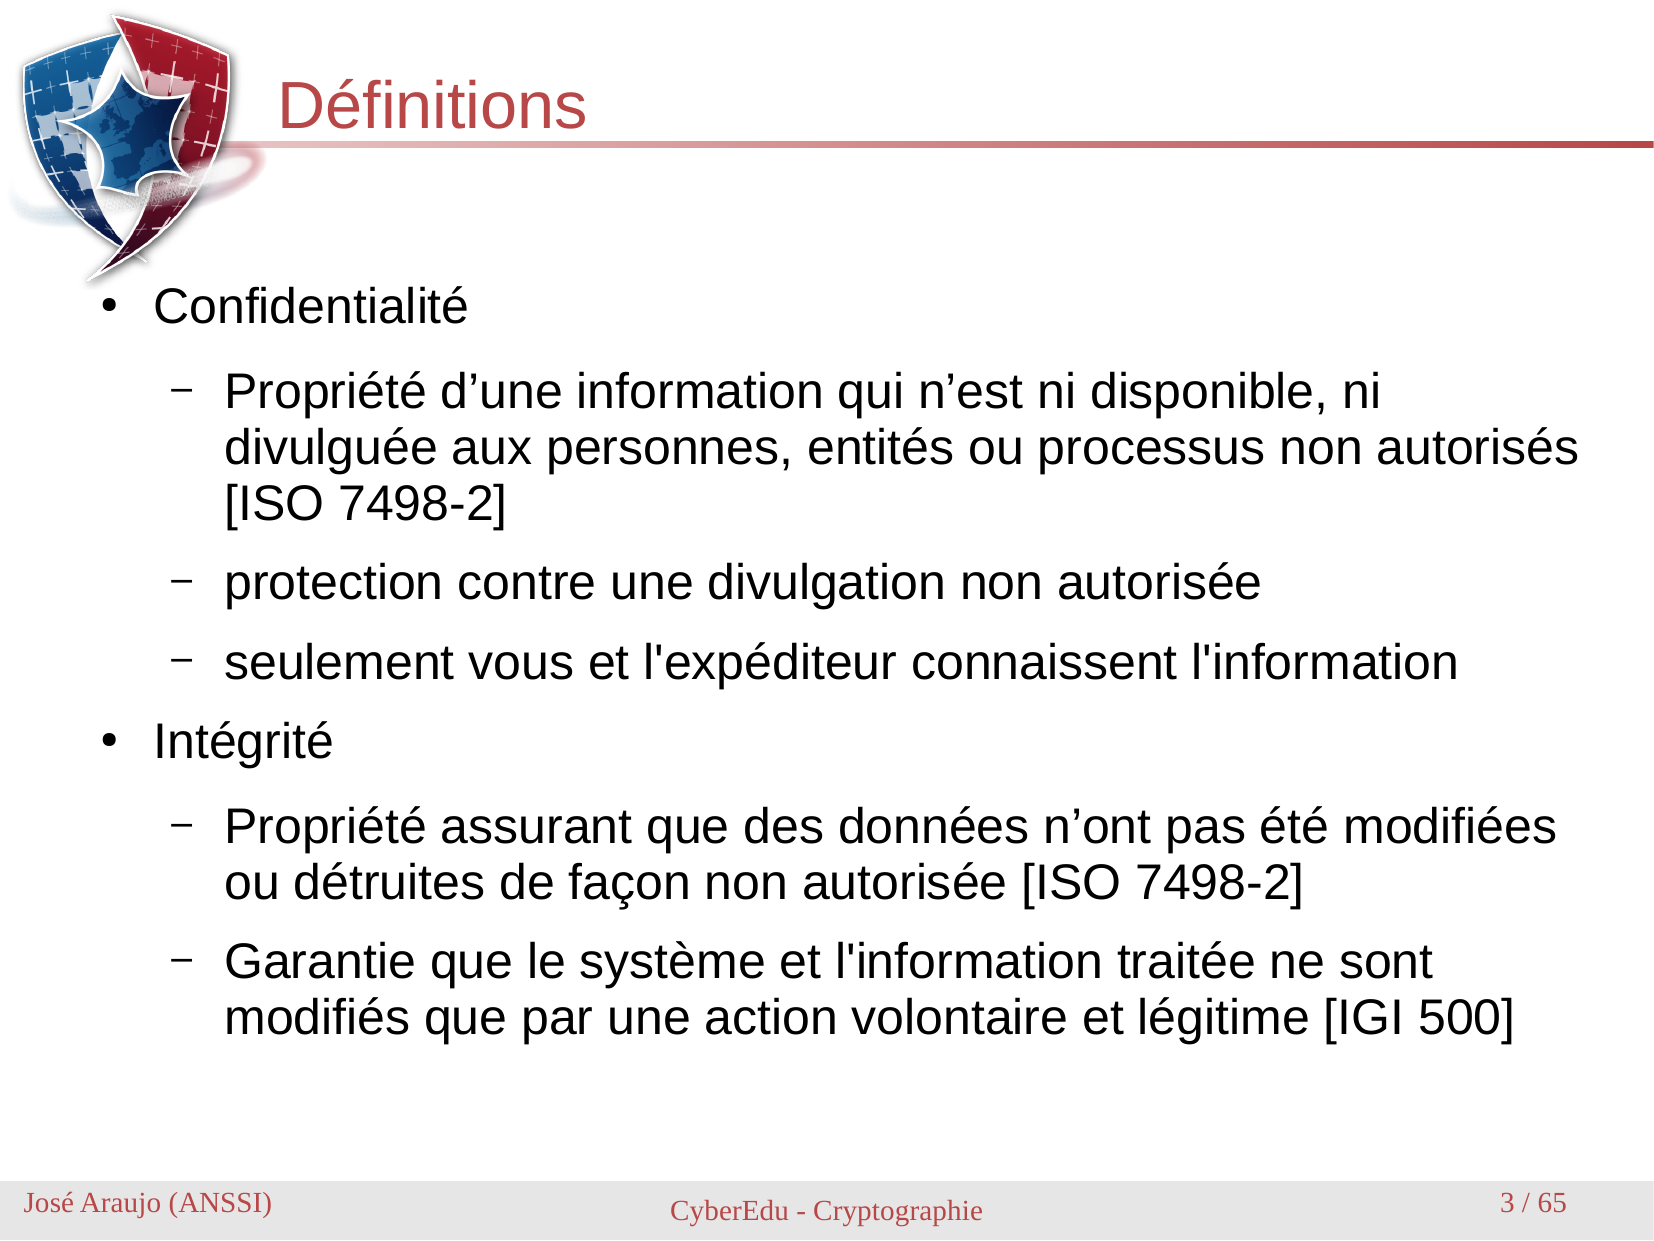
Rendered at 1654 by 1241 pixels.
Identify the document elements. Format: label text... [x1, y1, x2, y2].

picture [0, 0, 272, 290]
title Définitions [277, 49, 1642, 237]
list Confidentialité Propriété d’une information qui n’est ni disponible, ni divulguée aux personnes, entités ou processus non autorisés [ISO 7498-2] protection contre une divulgation non autorisée seulement vous et l'expéditeur connaissent l'information Intégrité Propriété assurant que des données n’ont pas été modifiées ou détruites de façon non autorisée [ISO 7498-2] Garantie que le système et l'information traitée ne sont modifiés que par une action volontaire et légitime [IGI 500] [82, 278, 1595, 1170]
